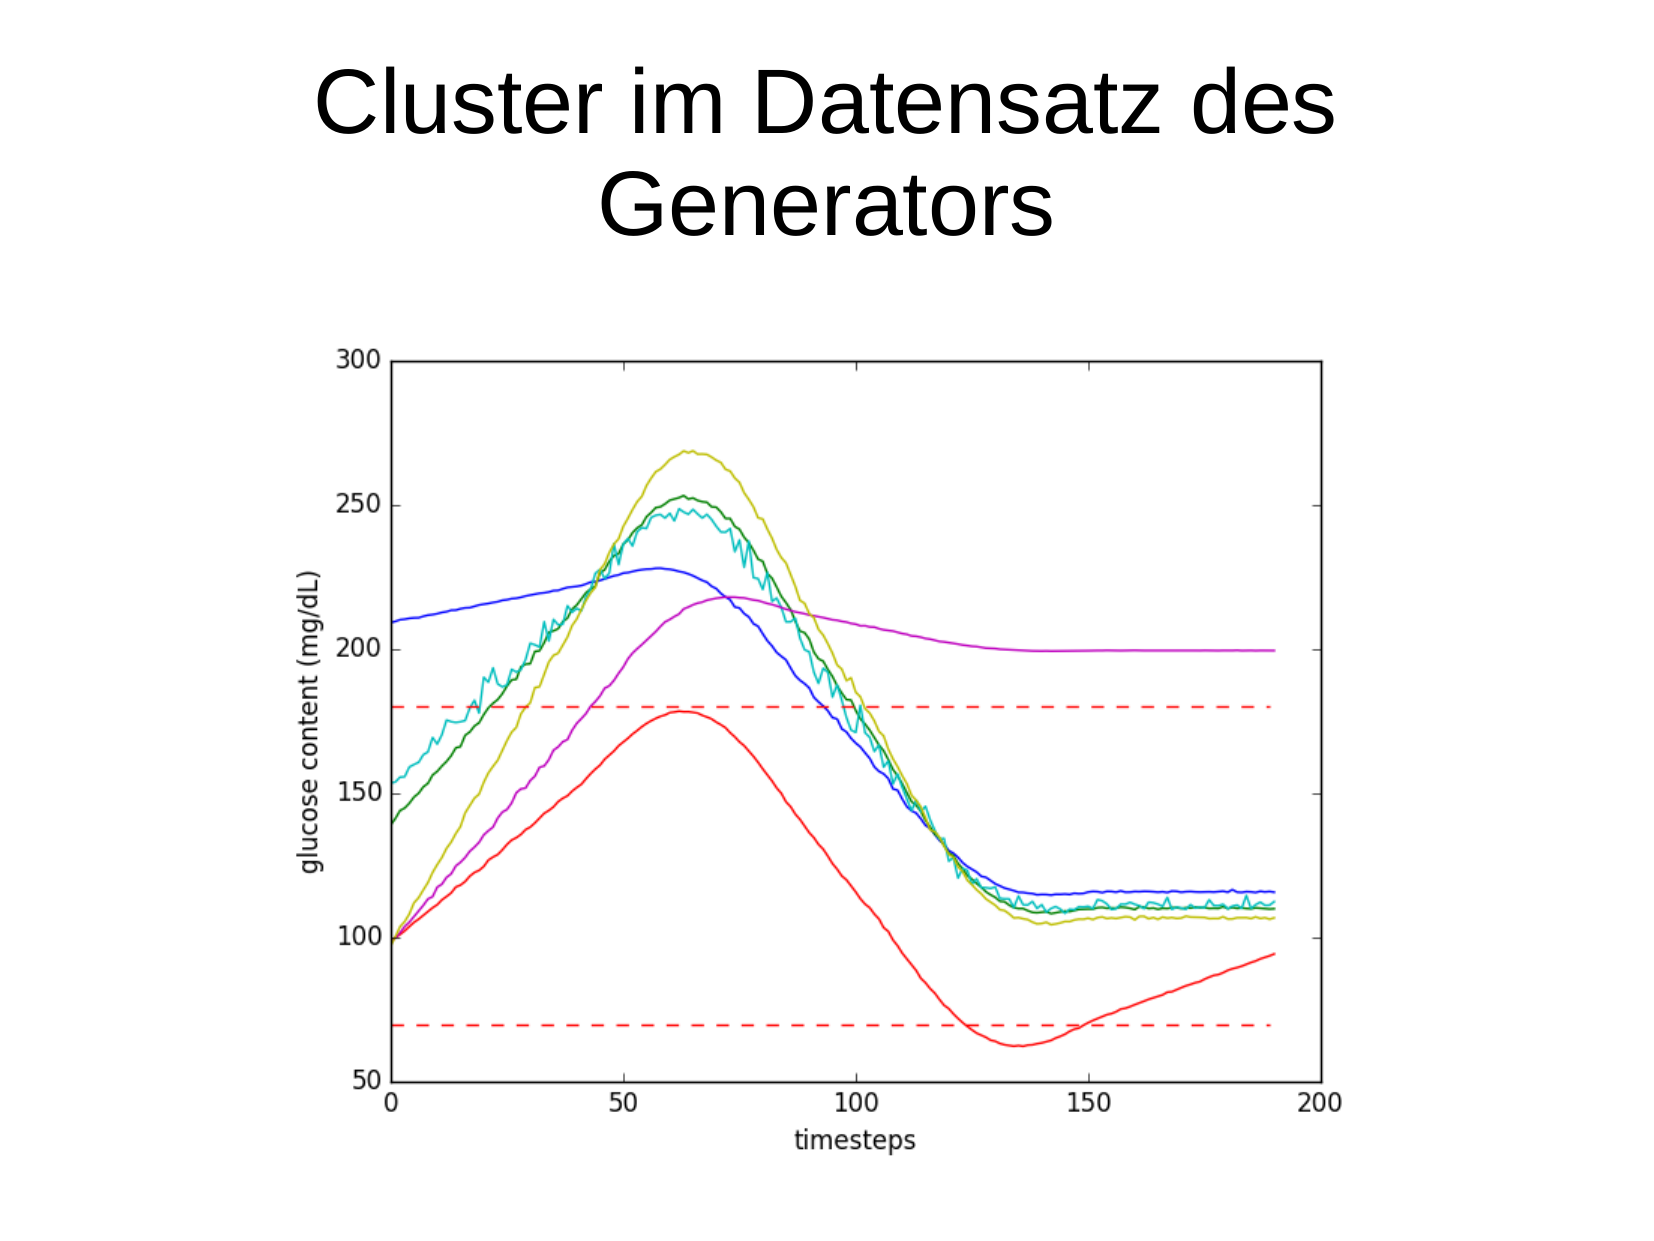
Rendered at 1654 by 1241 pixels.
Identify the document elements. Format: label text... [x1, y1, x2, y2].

title Cluster im Datensatz des Generators [82, 49, 1571, 257]
picture [241, 271, 1441, 1172]
